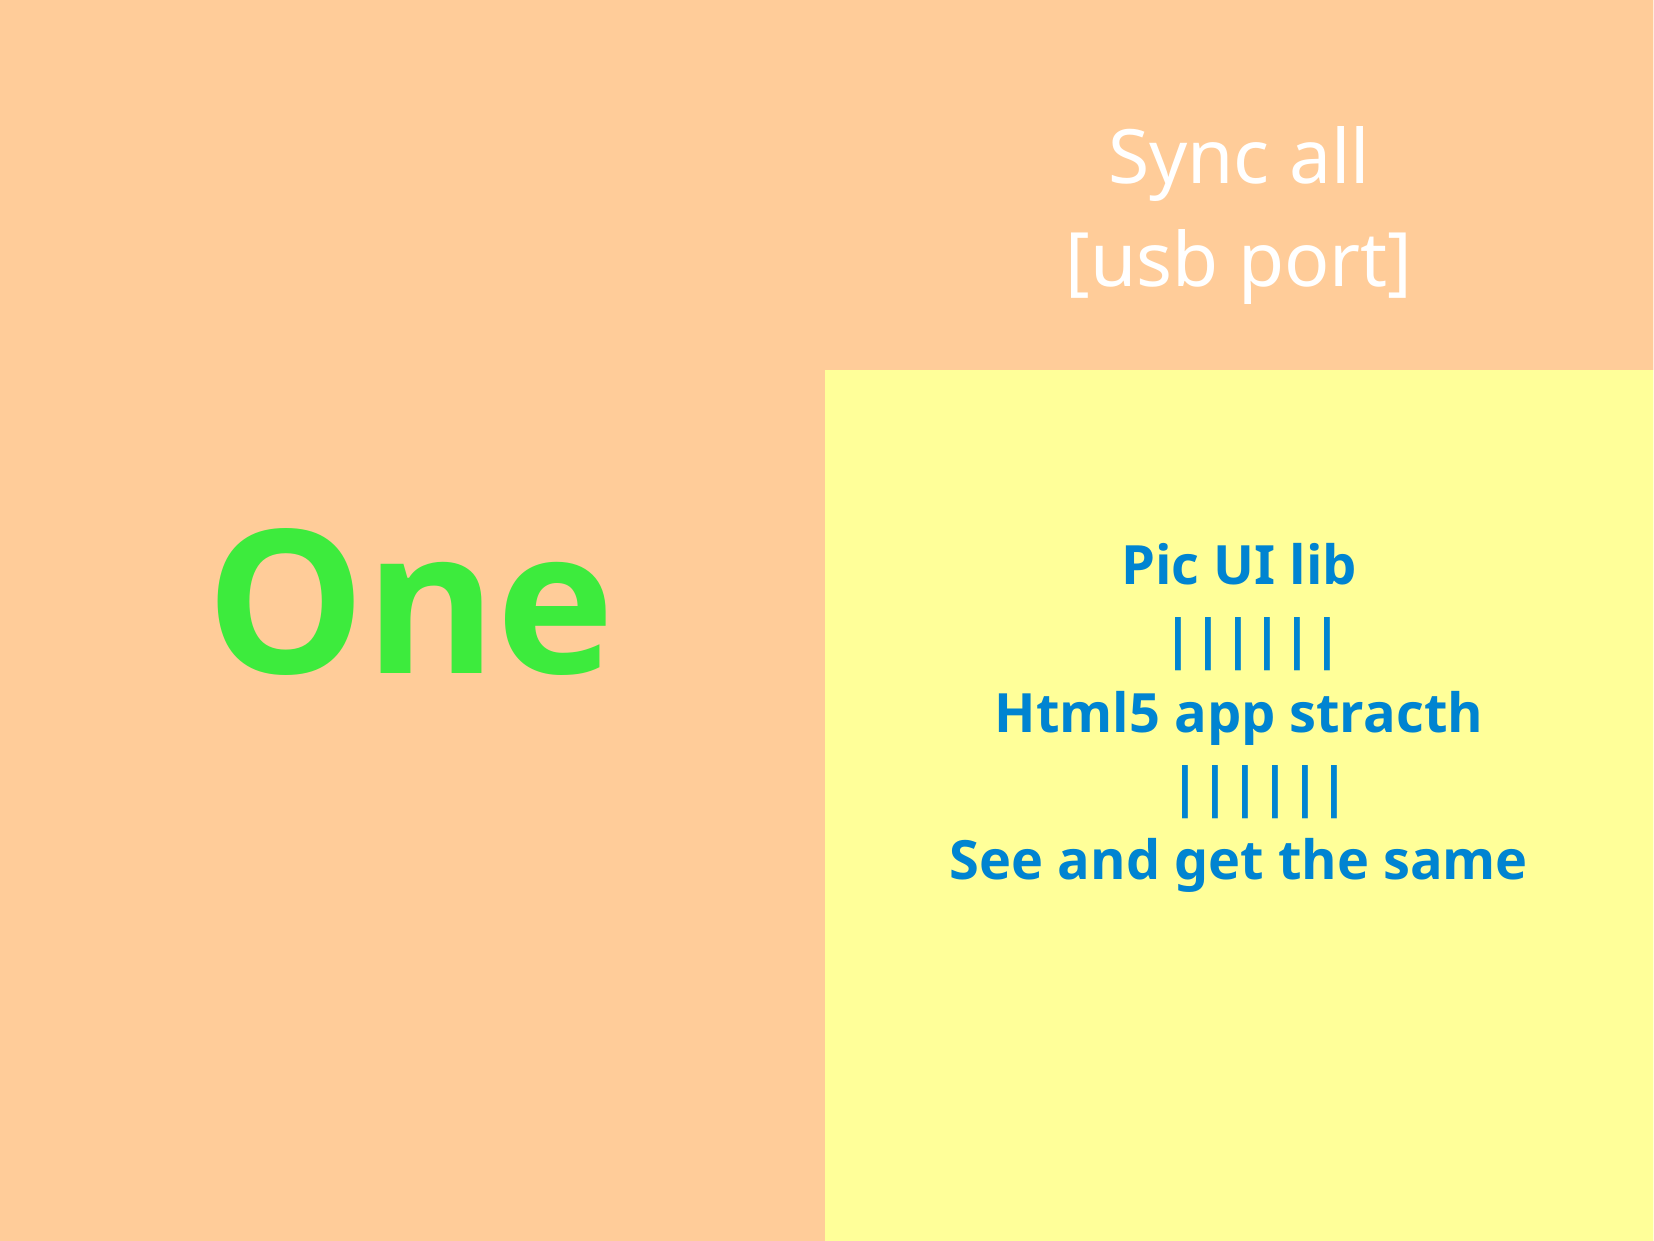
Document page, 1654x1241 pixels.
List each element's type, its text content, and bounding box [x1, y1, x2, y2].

table_header One [0, 0, 825, 1241]
table_header Sync all [usb port] [825, 0, 1654, 370]
table_cell Pic UI lib |||||| Html5 app stracth |||||| See and get the same [825, 370, 1654, 1241]
